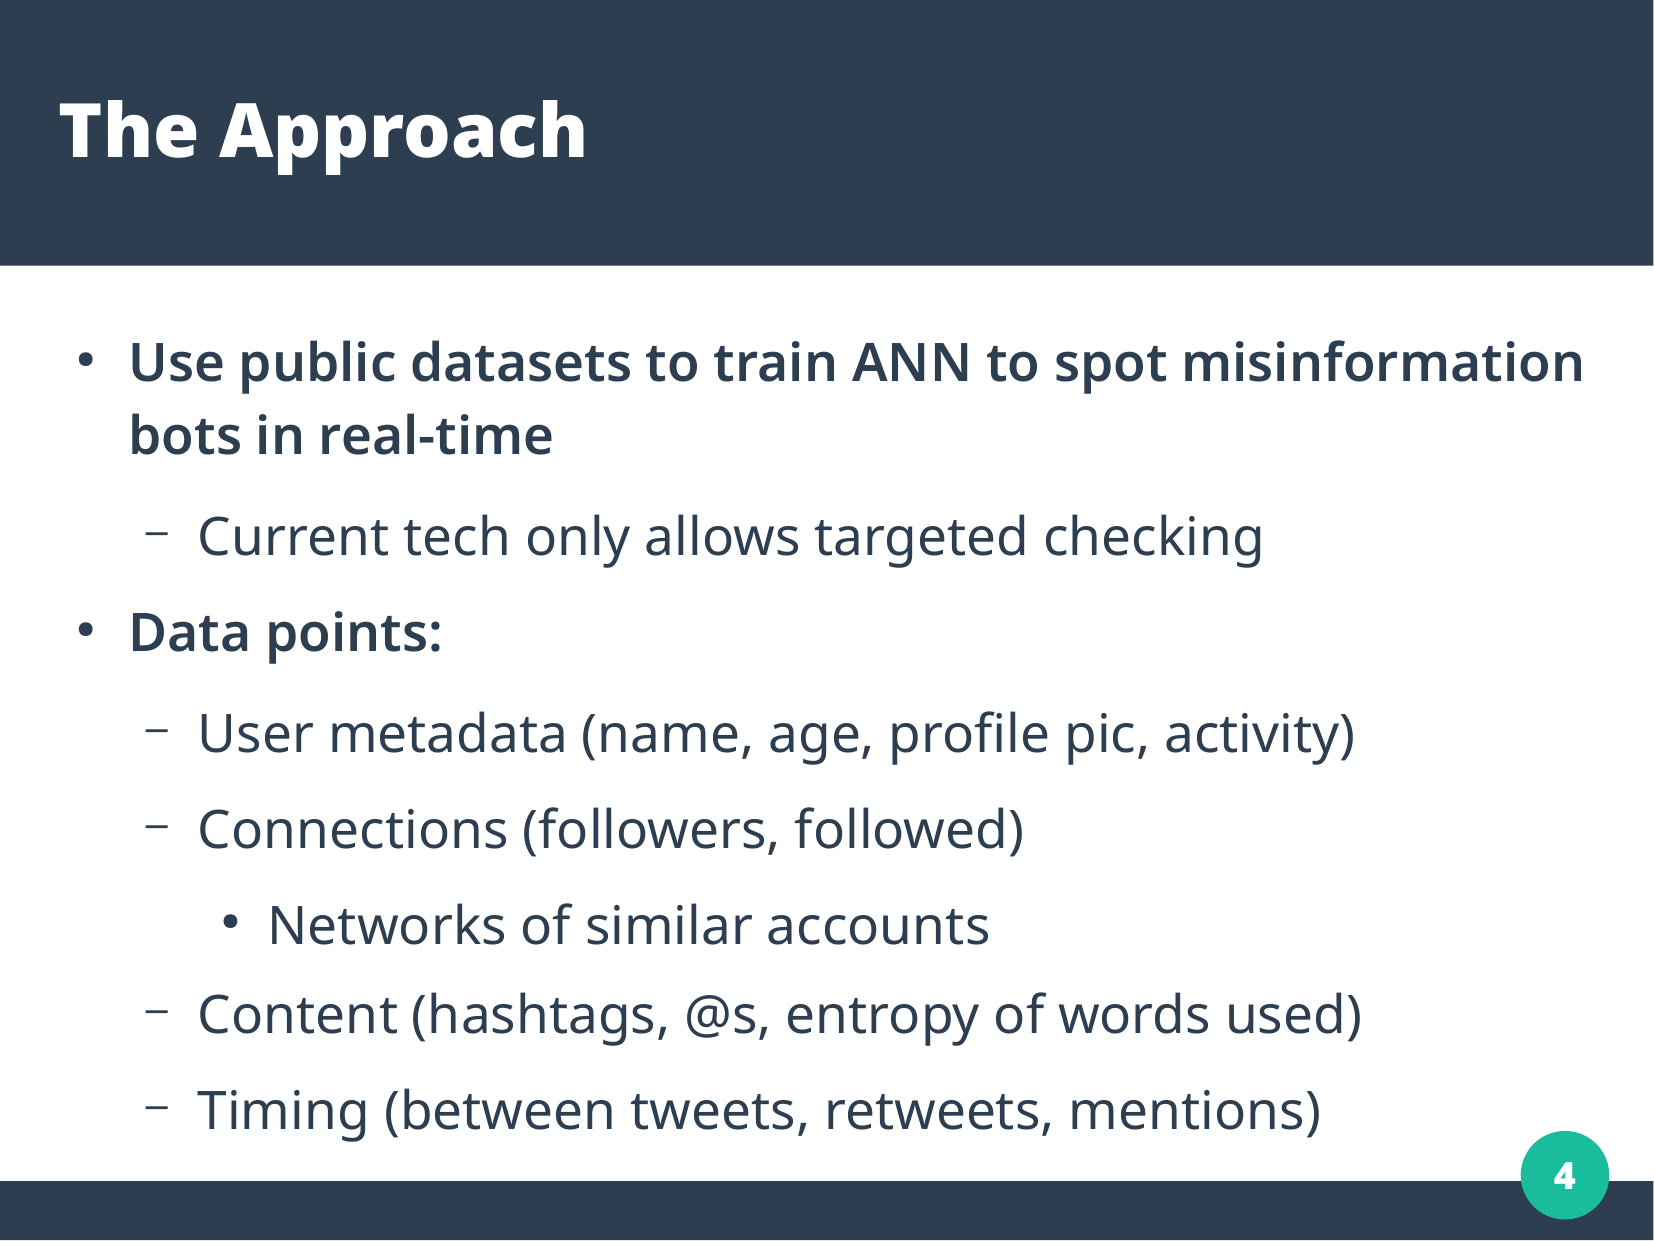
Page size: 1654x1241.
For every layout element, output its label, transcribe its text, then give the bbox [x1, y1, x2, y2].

list Use public datasets to train ANN to spot misinformation bots in real-time Current tech only allows targeted checking Data points: User metadata (name, age, profile pic, activity) Connections (followers, followed) Networks of similar accounts Content (hashtags, @s, entropy of words used) Timing (between tweets, retweets, mentions) [59, 324, 1595, 1152]
title The Approach [59, 49, 1595, 207]
